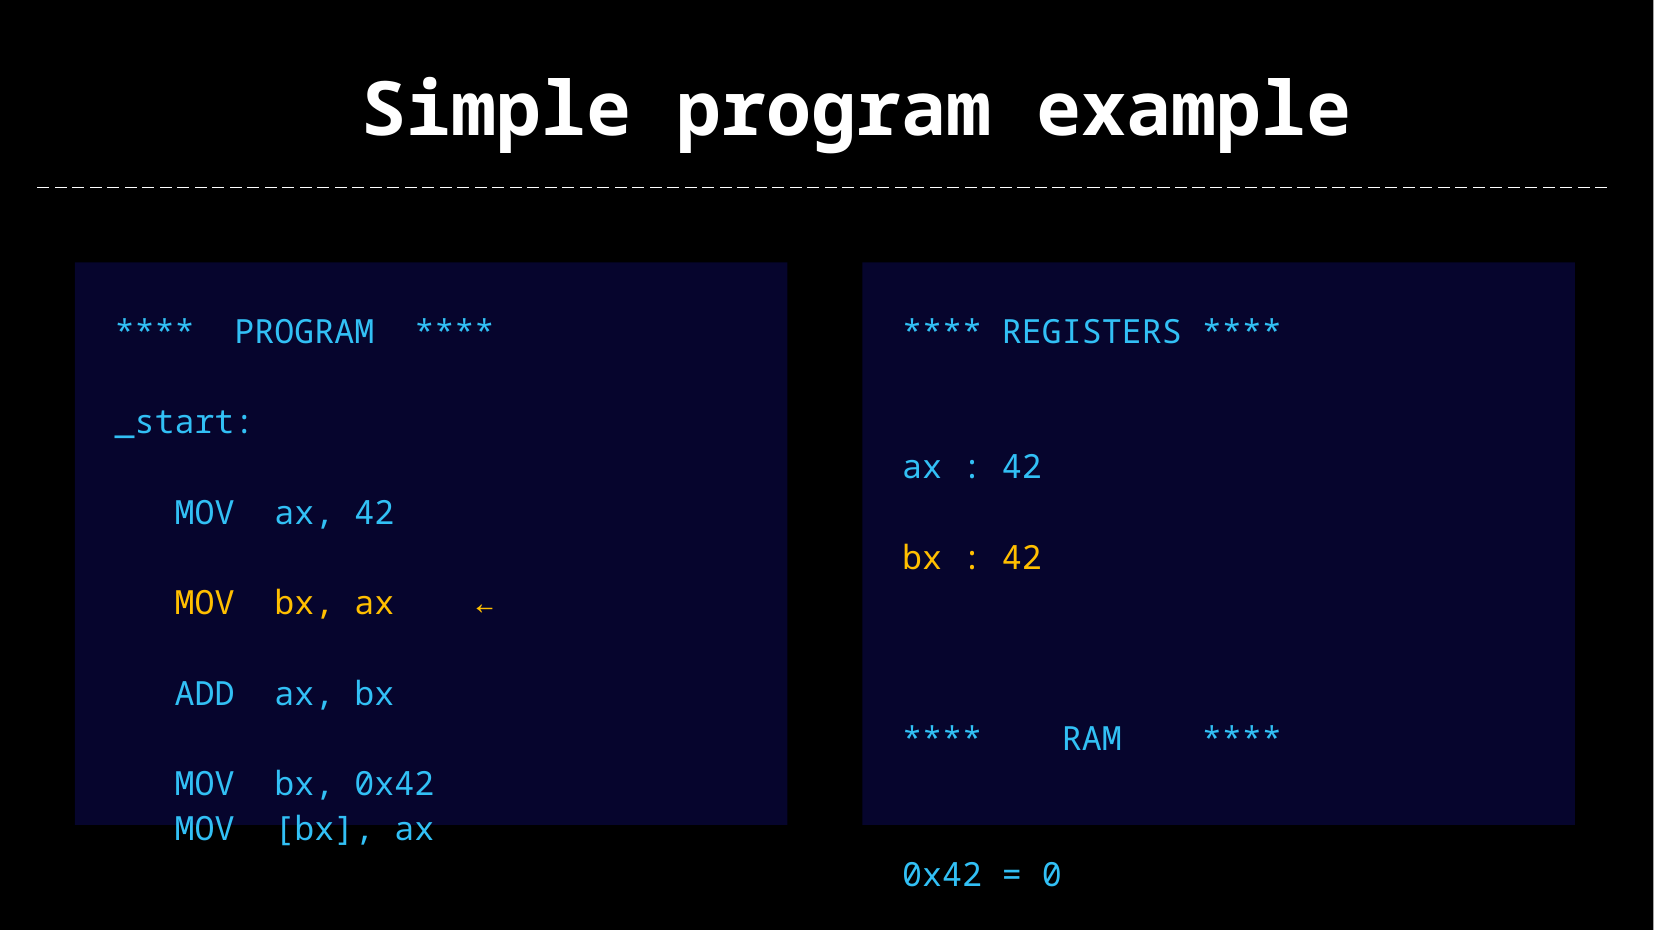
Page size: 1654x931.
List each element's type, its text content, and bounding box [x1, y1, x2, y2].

text_box [862, 262, 1575, 825]
text_box [74, 262, 788, 825]
subtitle **** REGISTERS **** ax : 42 bx : 42 **** RAM **** 0x42 = 0 [902, 262, 1536, 802]
text_box **** PROGRAM **** _start: MOV ax, 42 MOV bx, ax ← ADD ax, bx MOV bx, 0x42 MOV [bx], ax [114, 262, 748, 802]
title Simple program example [112, 24, 1601, 188]
text_box [199, 819, 209, 825]
